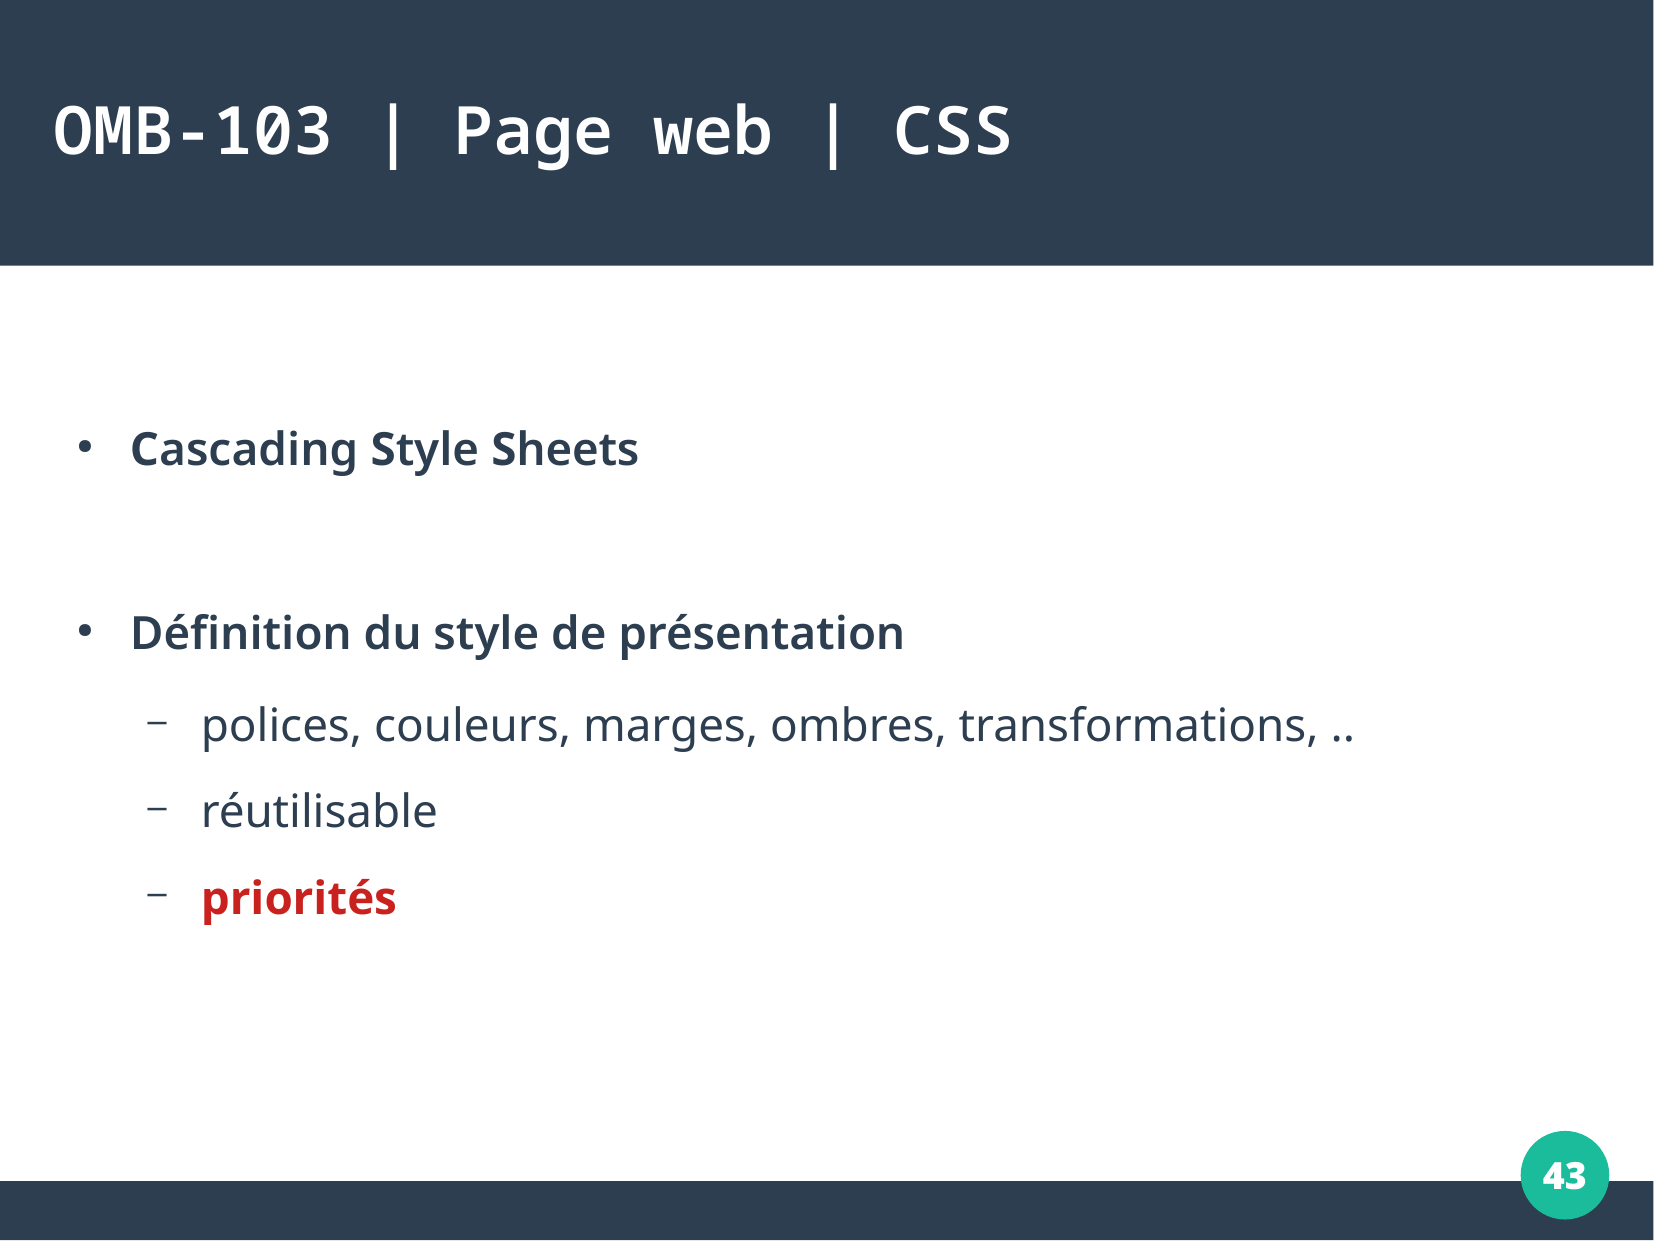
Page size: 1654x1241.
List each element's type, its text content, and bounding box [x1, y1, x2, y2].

list Cascading Style Sheets Définition du style de présentation polices, couleurs, marges, ombres, transformations, .. réutilisable priorités [59, 324, 1595, 1152]
title OMB-103 | Page web | CSS [53, 49, 1589, 208]
